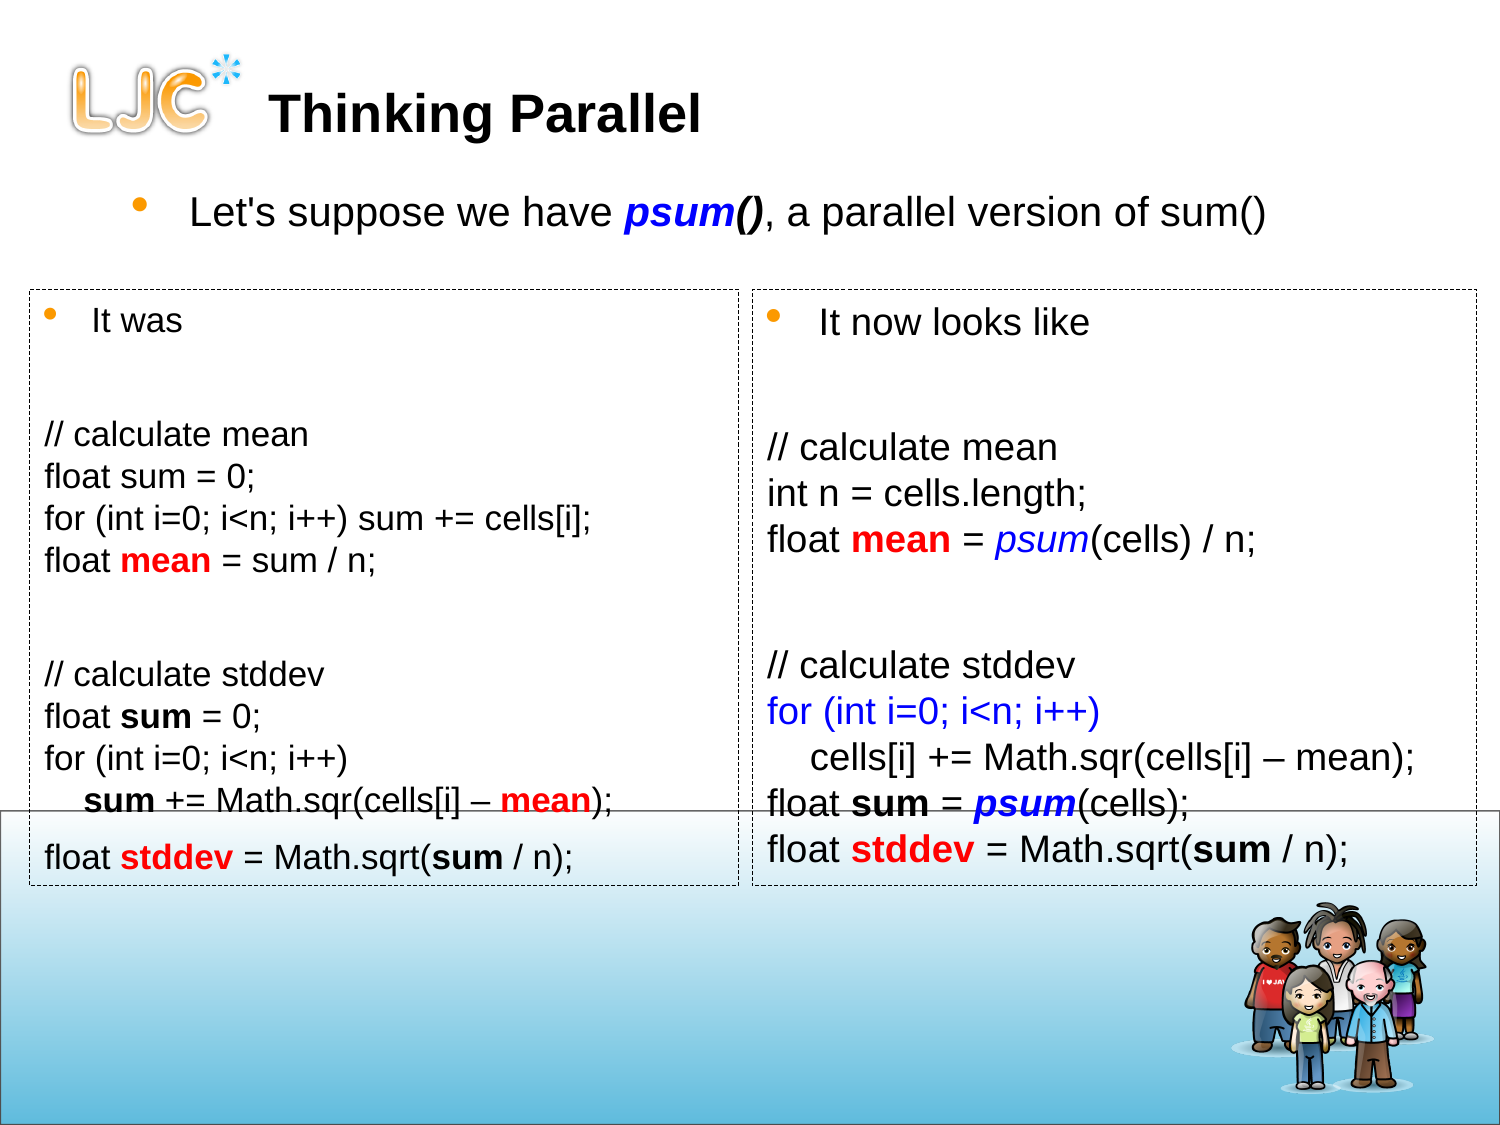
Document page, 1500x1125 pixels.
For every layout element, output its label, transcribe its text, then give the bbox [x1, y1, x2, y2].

picture [53, 43, 254, 143]
title Thinking Parallel [253, 45, 1425, 176]
picture [1220, 892, 1458, 1100]
list It now looks like // calculate mean int n = cells.length; float mean = psum(cells) / n; // calculate stddev for (int i=0; i<n; i++) cells[i] += Math.sqr(cells[i] – mean); float sum = psum(cells); float stddev = Math.sqrt(sum / n); [752, 289, 1477, 886]
list Let's suppose we have psum(), a parallel version of sum() [118, 177, 1394, 266]
list It was // calculate mean float sum = 0; for (int i=0; i<n; i++) sum += cells[i]; float mean = sum / n; // calculate stddev float sum = 0; for (int i=0; i<n; i++) sum += Math.sqr(cells[i] – mean); float stddev = Math.sqrt(sum / n); [29, 289, 739, 886]
